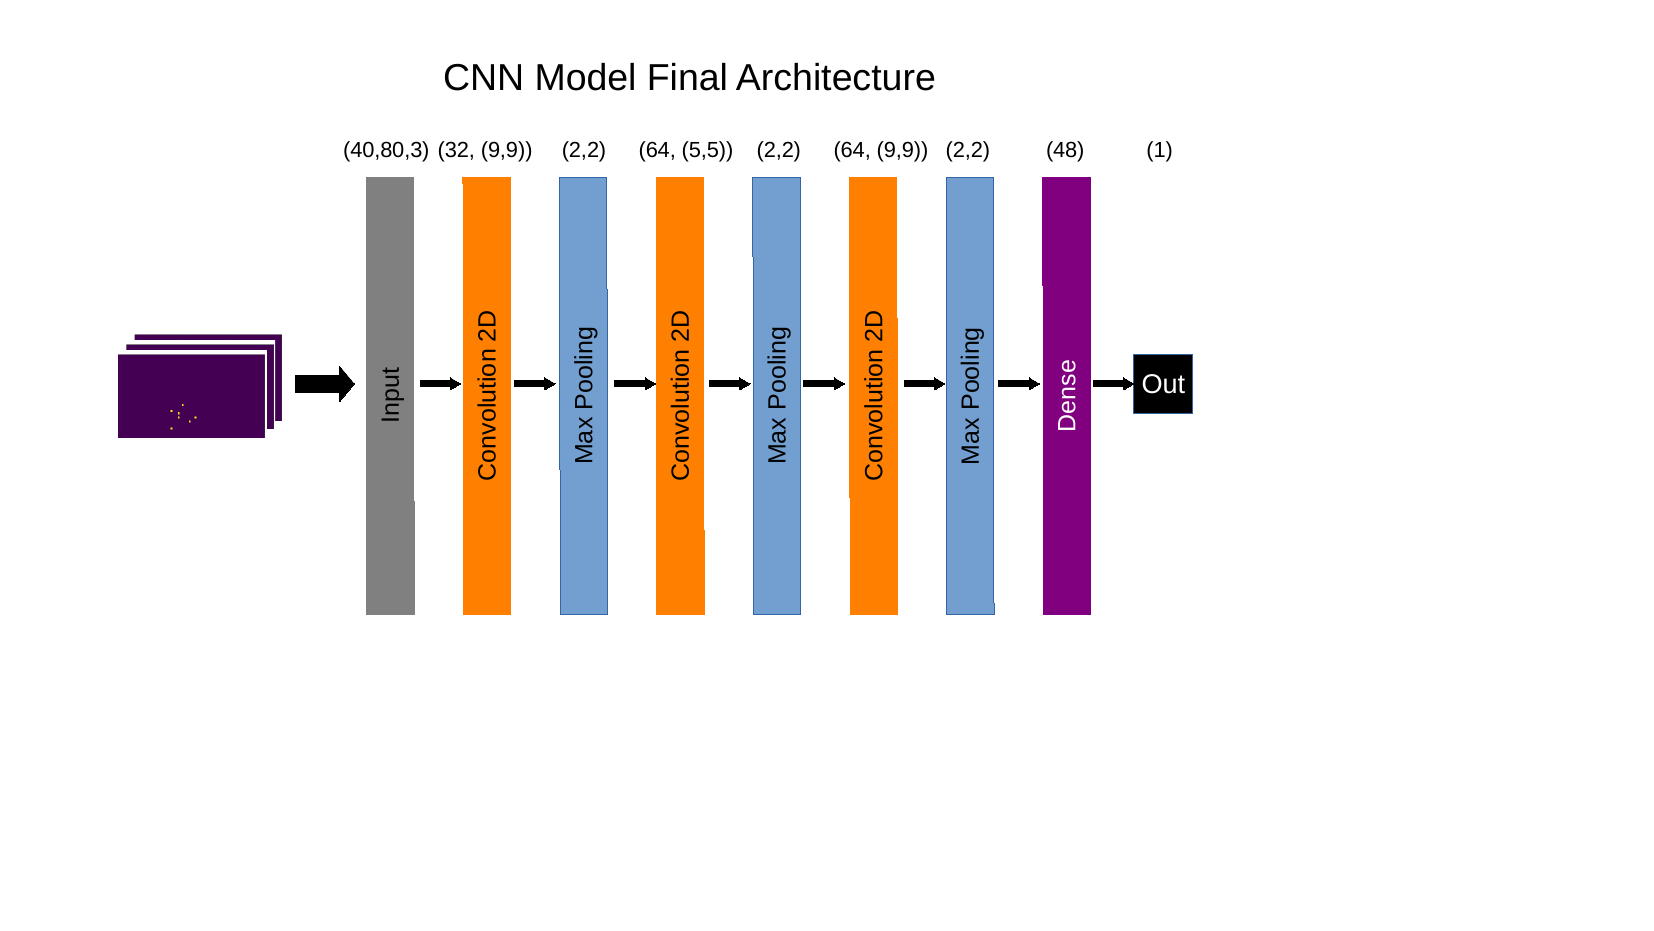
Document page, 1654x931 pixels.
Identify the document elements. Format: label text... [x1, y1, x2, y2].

text_box Input [366, 177, 415, 615]
text_box [904, 377, 945, 390]
text_box [998, 377, 1040, 390]
text_box [514, 377, 556, 390]
text_box Max Pooling [946, 177, 995, 615]
text_box (2,2) [741, 129, 817, 170]
text_box (32, (9,9)) [423, 129, 547, 170]
text_box Convolution 2D [656, 177, 705, 615]
text_box [295, 366, 355, 402]
text_box (48) [1031, 129, 1100, 170]
text_box Max Pooling [752, 177, 801, 615]
text_box Out [1133, 354, 1193, 414]
text_box [420, 377, 461, 390]
text_box (40,80,3) [328, 129, 423, 170]
text_box (64, (5,5)) [623, 129, 741, 170]
text_box Convolution 2D [849, 177, 898, 615]
text_box Dense [1042, 177, 1091, 615]
text_box (2,2) [930, 129, 1006, 170]
text_box Max Pooling [559, 177, 608, 615]
text_box (1) [1131, 129, 1188, 170]
text_box [709, 377, 751, 390]
text_box (2,2) [547, 129, 622, 170]
text_box Convolution 2D [462, 177, 511, 615]
text_box [614, 377, 656, 390]
text_box CNN Model Final Architecture [428, 49, 951, 119]
text_box [1093, 377, 1134, 390]
text_box (64, (9,9)) [818, 129, 930, 170]
text_box [803, 377, 845, 390]
picture [118, 330, 284, 438]
